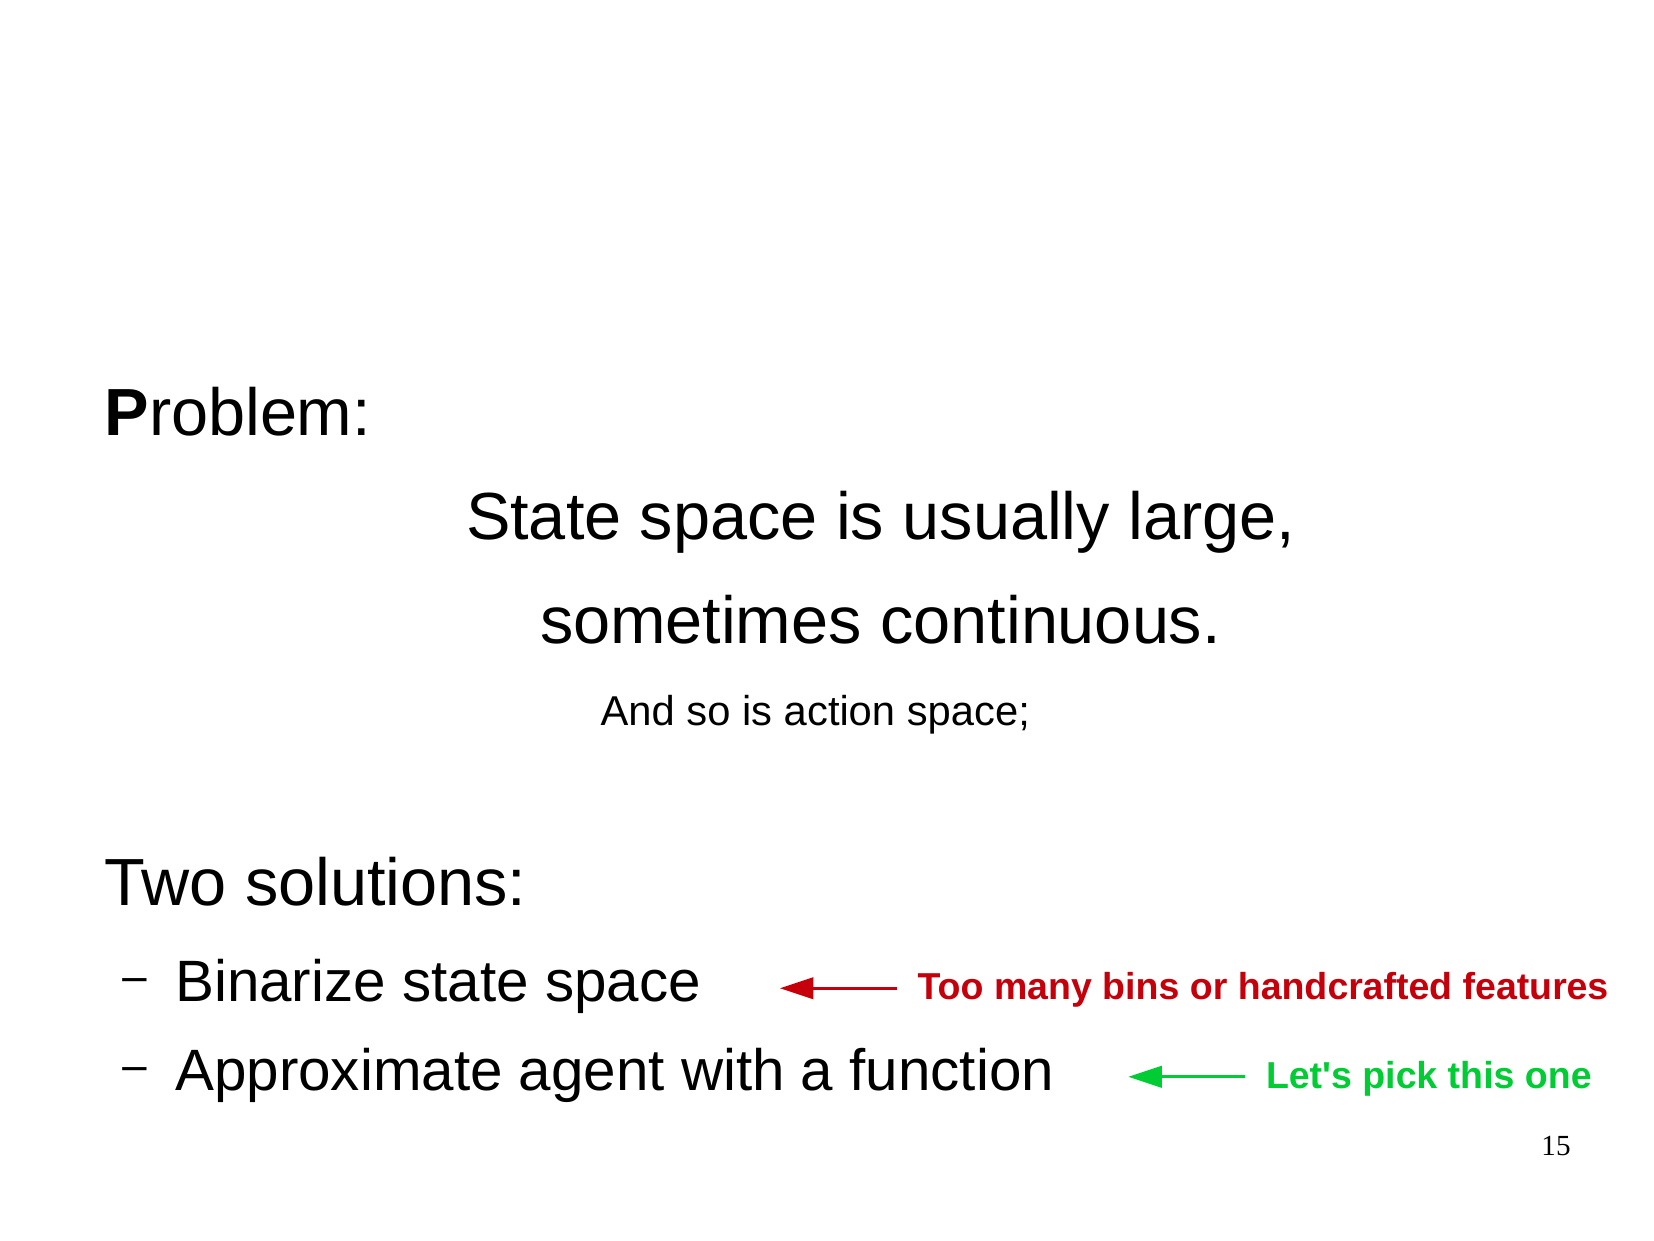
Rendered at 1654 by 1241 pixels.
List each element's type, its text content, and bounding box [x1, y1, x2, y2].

list Problem: State space is usually large, sometimes continuous. And so is action space; Two solutions: Binarize state space Approximate agent with a function [33, 375, 1654, 1241]
